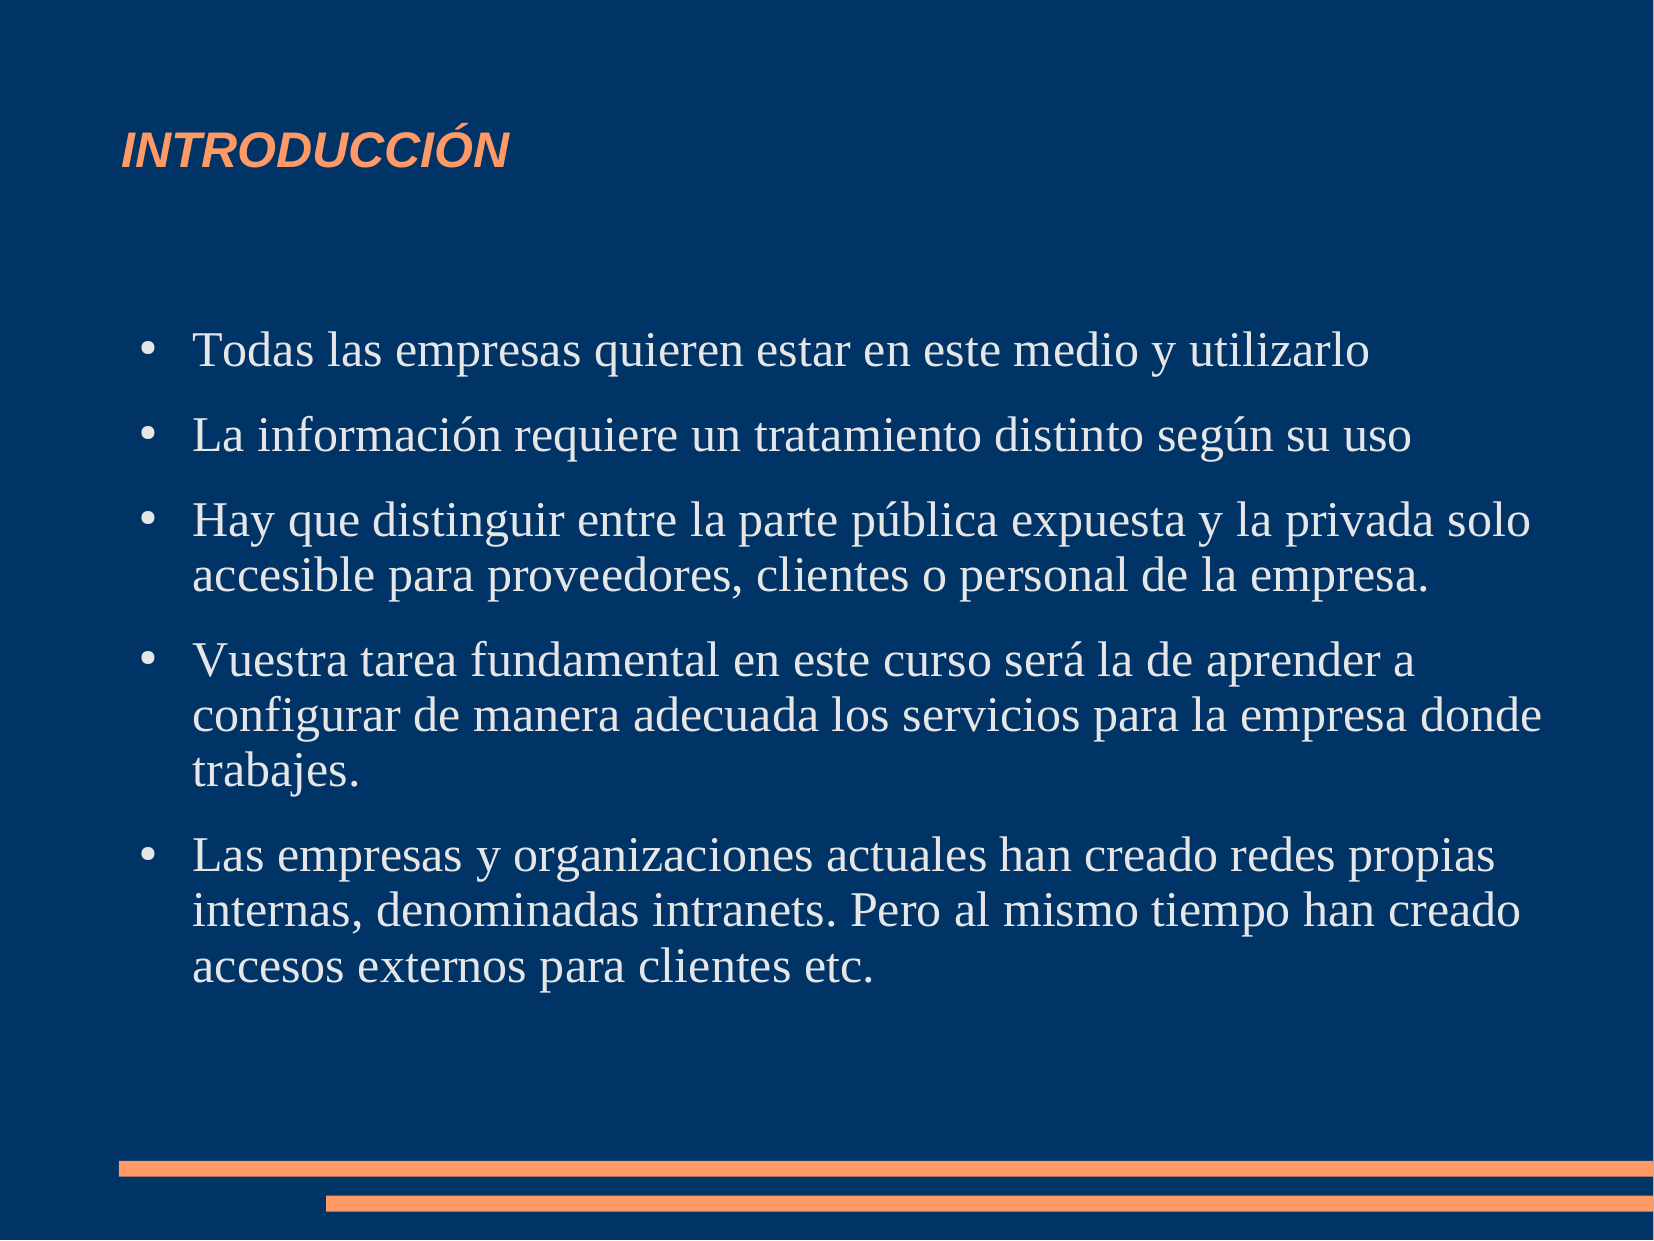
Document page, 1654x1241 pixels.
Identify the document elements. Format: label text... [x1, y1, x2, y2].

list Todas las empresas quieren estar en este medio y utilizarlo La información requiere un tratamiento distinto según su uso Hay que distinguir entre la parte pública expuesta y la privada solo accesible para proveedores, clientes o personal de la empresa. Vuestra tarea fundamental en este curso será la de aprender a configurar de manera adecuada los servicios para la empresa donde trabajes. Las empresas y organizaciones actuales han creado redes propias internas, denominadas intranets. Pero al mismo tiempo han creado accesos externos para clientes etc. [121, 322, 1561, 1132]
title INTRODUCCIÓN [121, 46, 1534, 254]
